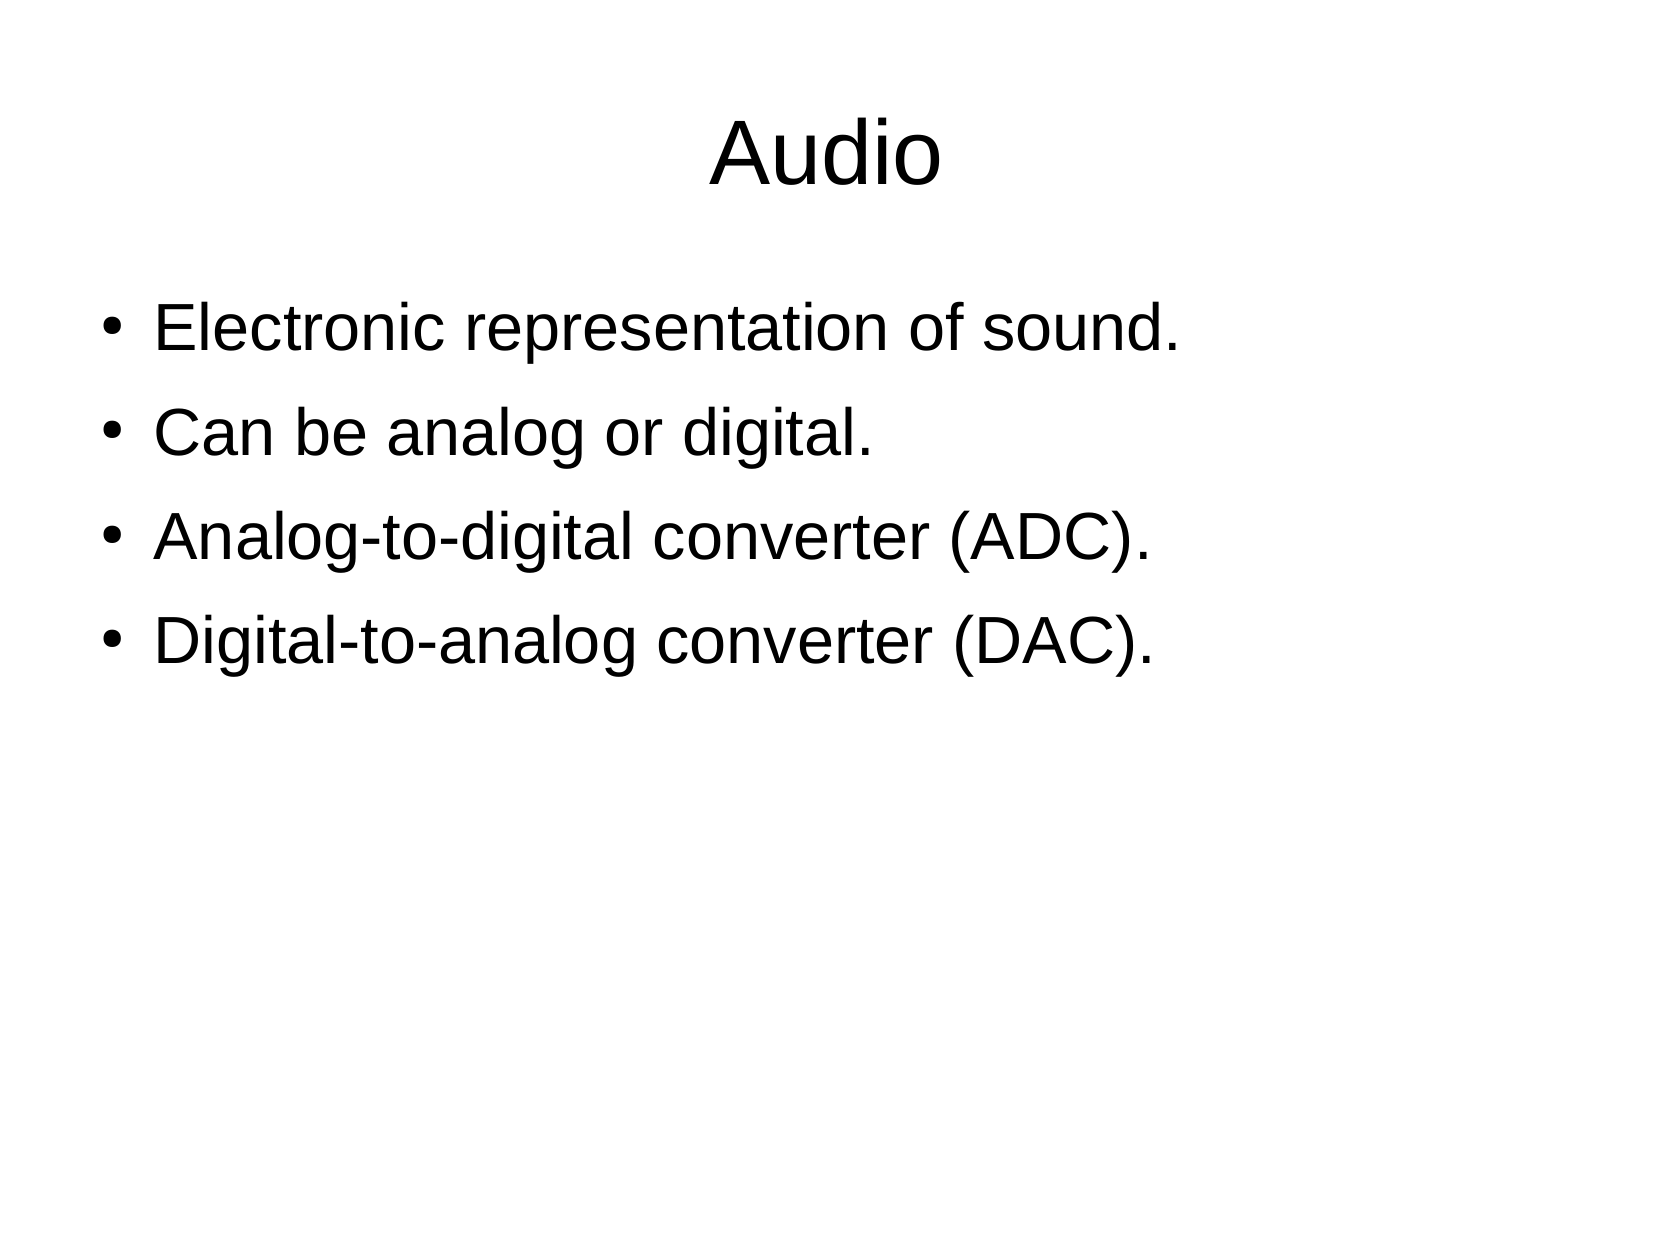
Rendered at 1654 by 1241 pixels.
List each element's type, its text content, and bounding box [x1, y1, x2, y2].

title Audio [82, 49, 1571, 257]
list Electronic representation of sound. Can be analog or digital. Analog-to-digital converter (ADC). Digital-to-analog converter (DAC). [82, 290, 1538, 1010]
